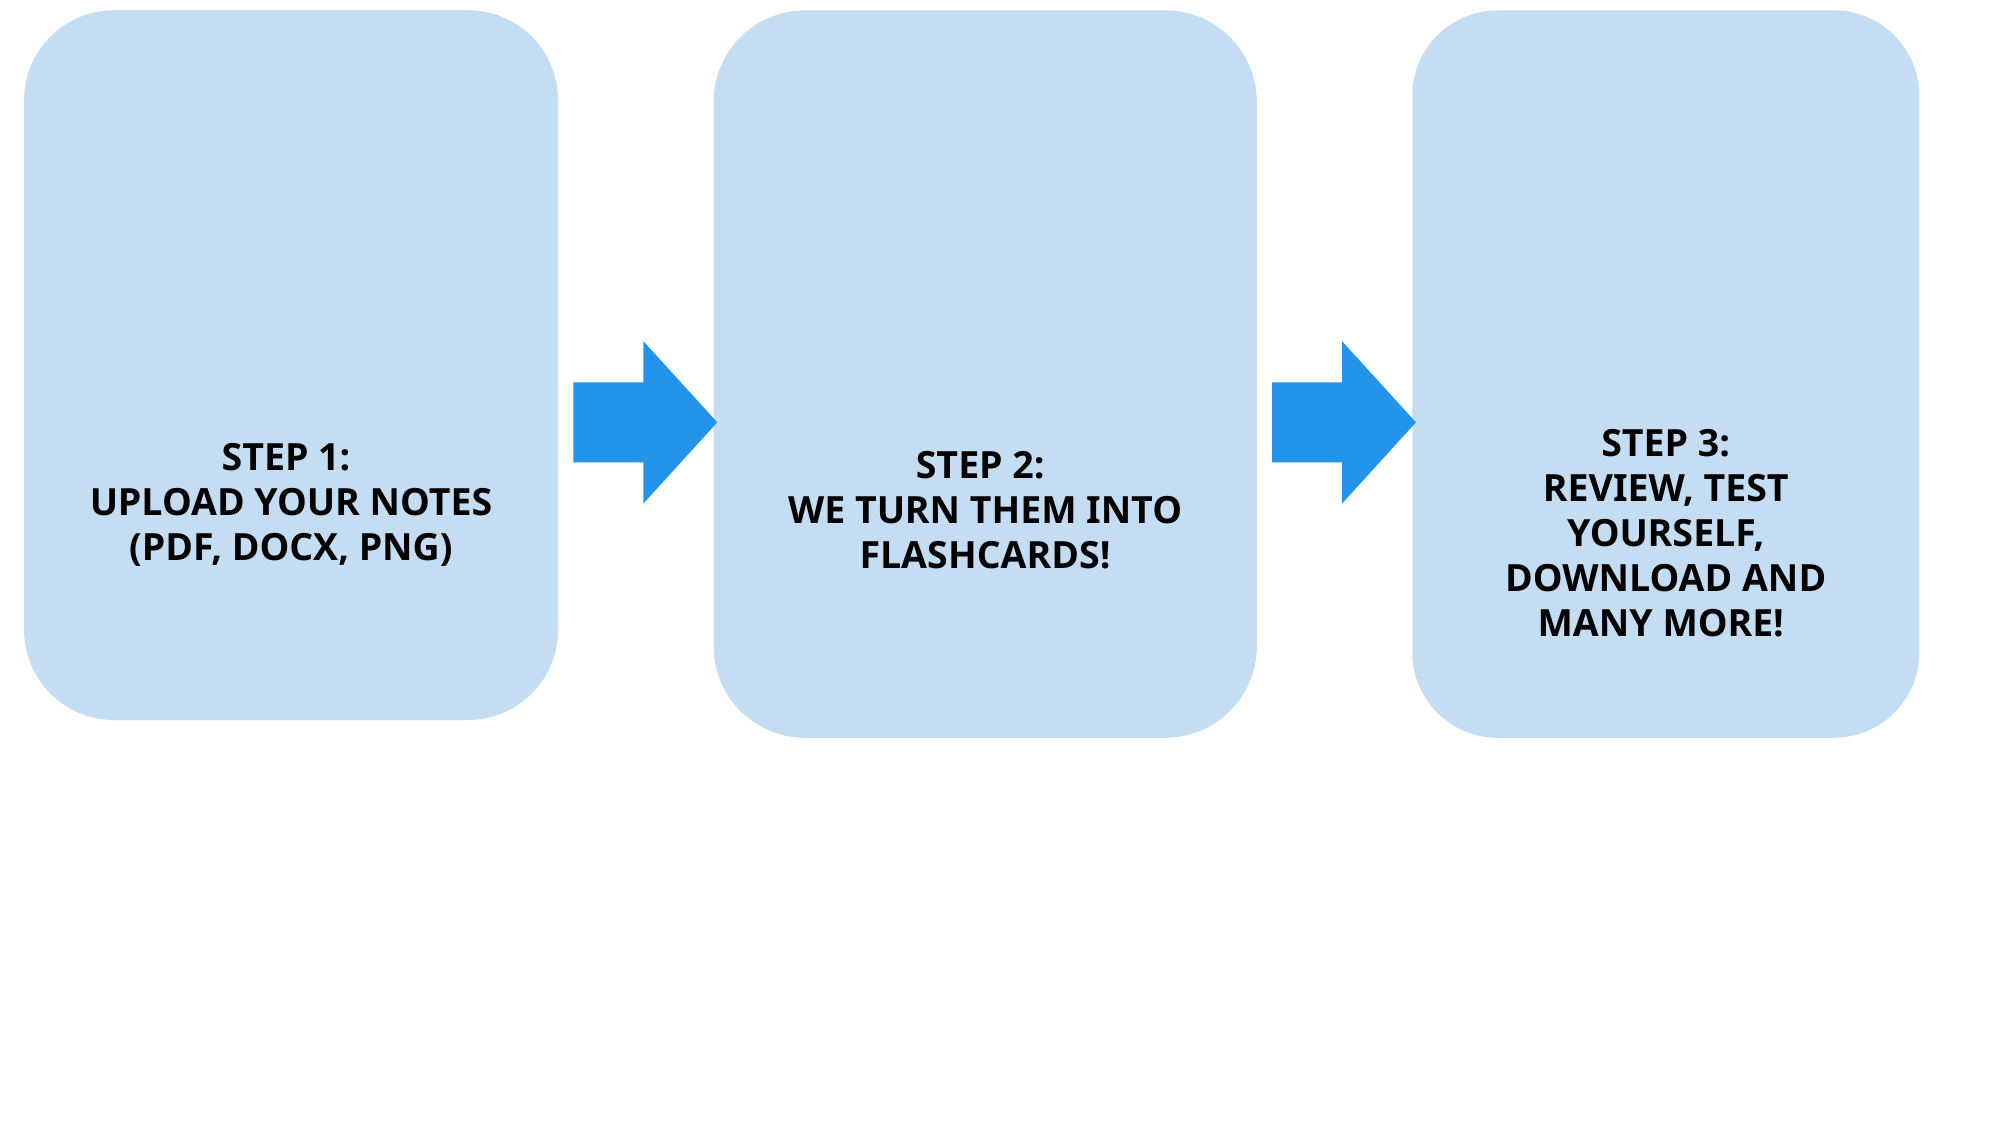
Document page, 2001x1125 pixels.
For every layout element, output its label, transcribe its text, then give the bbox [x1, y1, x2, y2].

text_box STEP 1: UPLOAD YOUR NOTES (PDF, DOCX, PNG) [25, 11, 557, 719]
text_box [574, 345, 716, 500]
text_box STEP 2: WE TURN THEM INTO FLASHCARDS! [715, 11, 1256, 737]
text_box STEP 3: REVIEW, TEST YOURSELF, DOWNLOAD AND MANY MORE! [1413, 11, 1918, 737]
text_box [1273, 345, 1414, 500]
